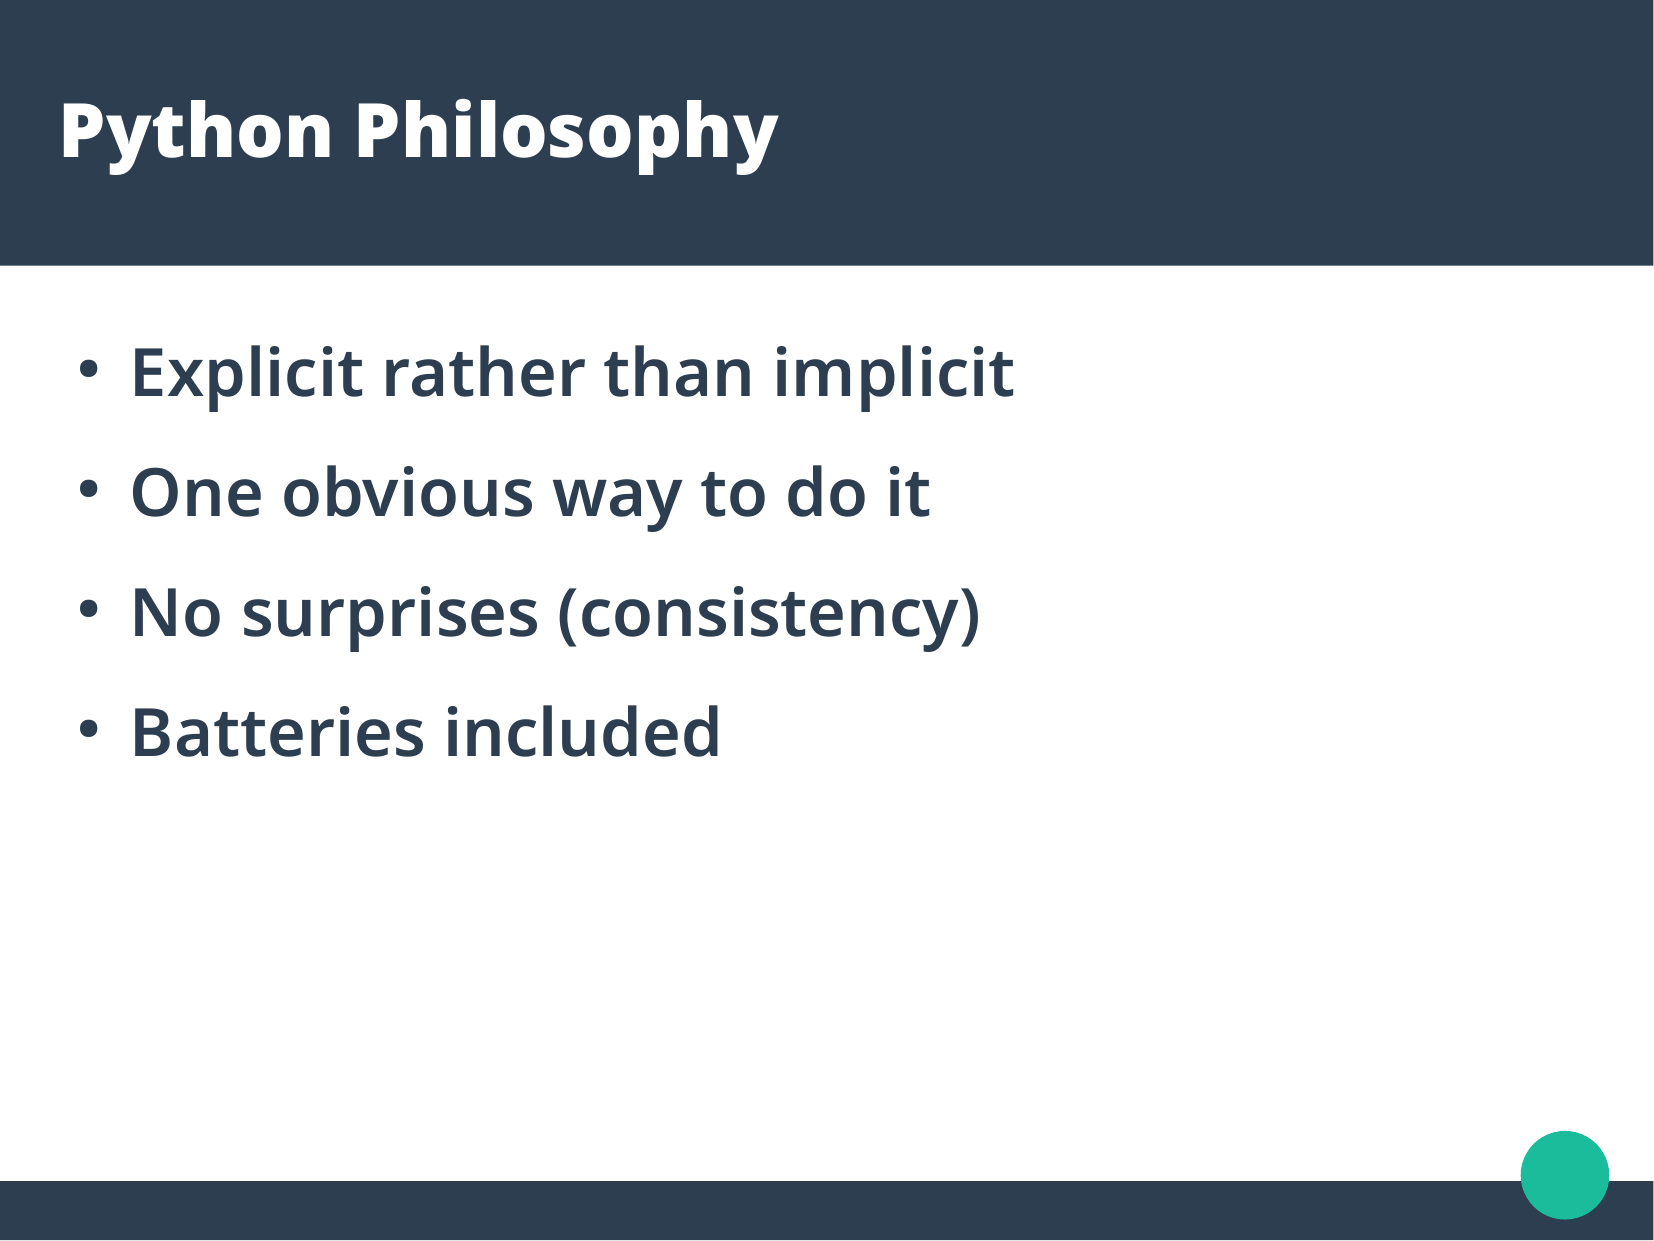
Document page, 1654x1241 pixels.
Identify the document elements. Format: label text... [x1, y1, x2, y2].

list Explicit rather than implicit One obvious way to do it No surprises (consistency) Batteries included [59, 324, 1595, 1152]
title Python Philosophy [59, 49, 1595, 207]
